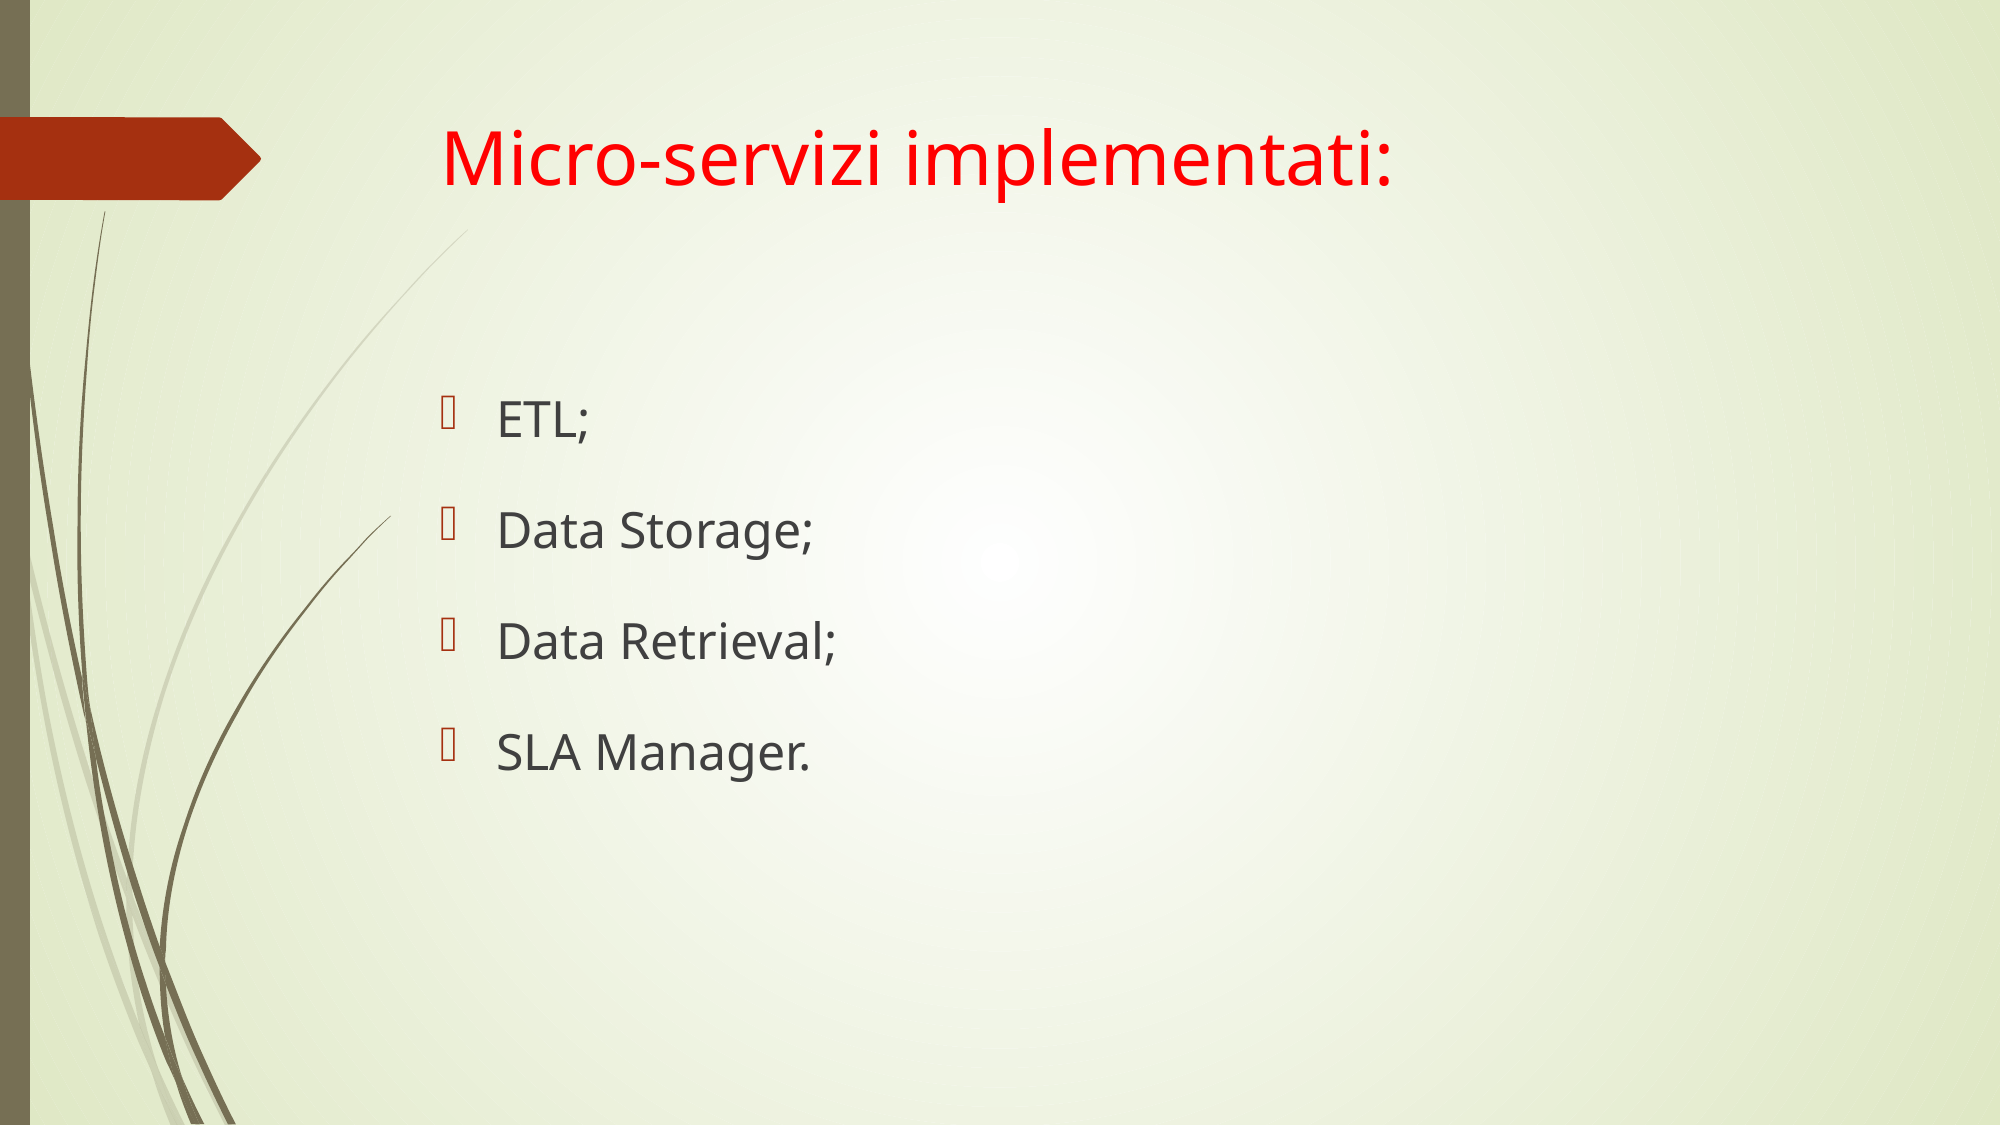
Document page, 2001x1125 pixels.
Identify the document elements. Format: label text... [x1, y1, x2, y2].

title Micro-servizi implementati: [425, 102, 1888, 313]
list ETL; Data Storage; Data Retrieval; SLA Manager. [424, 350, 1888, 970]
